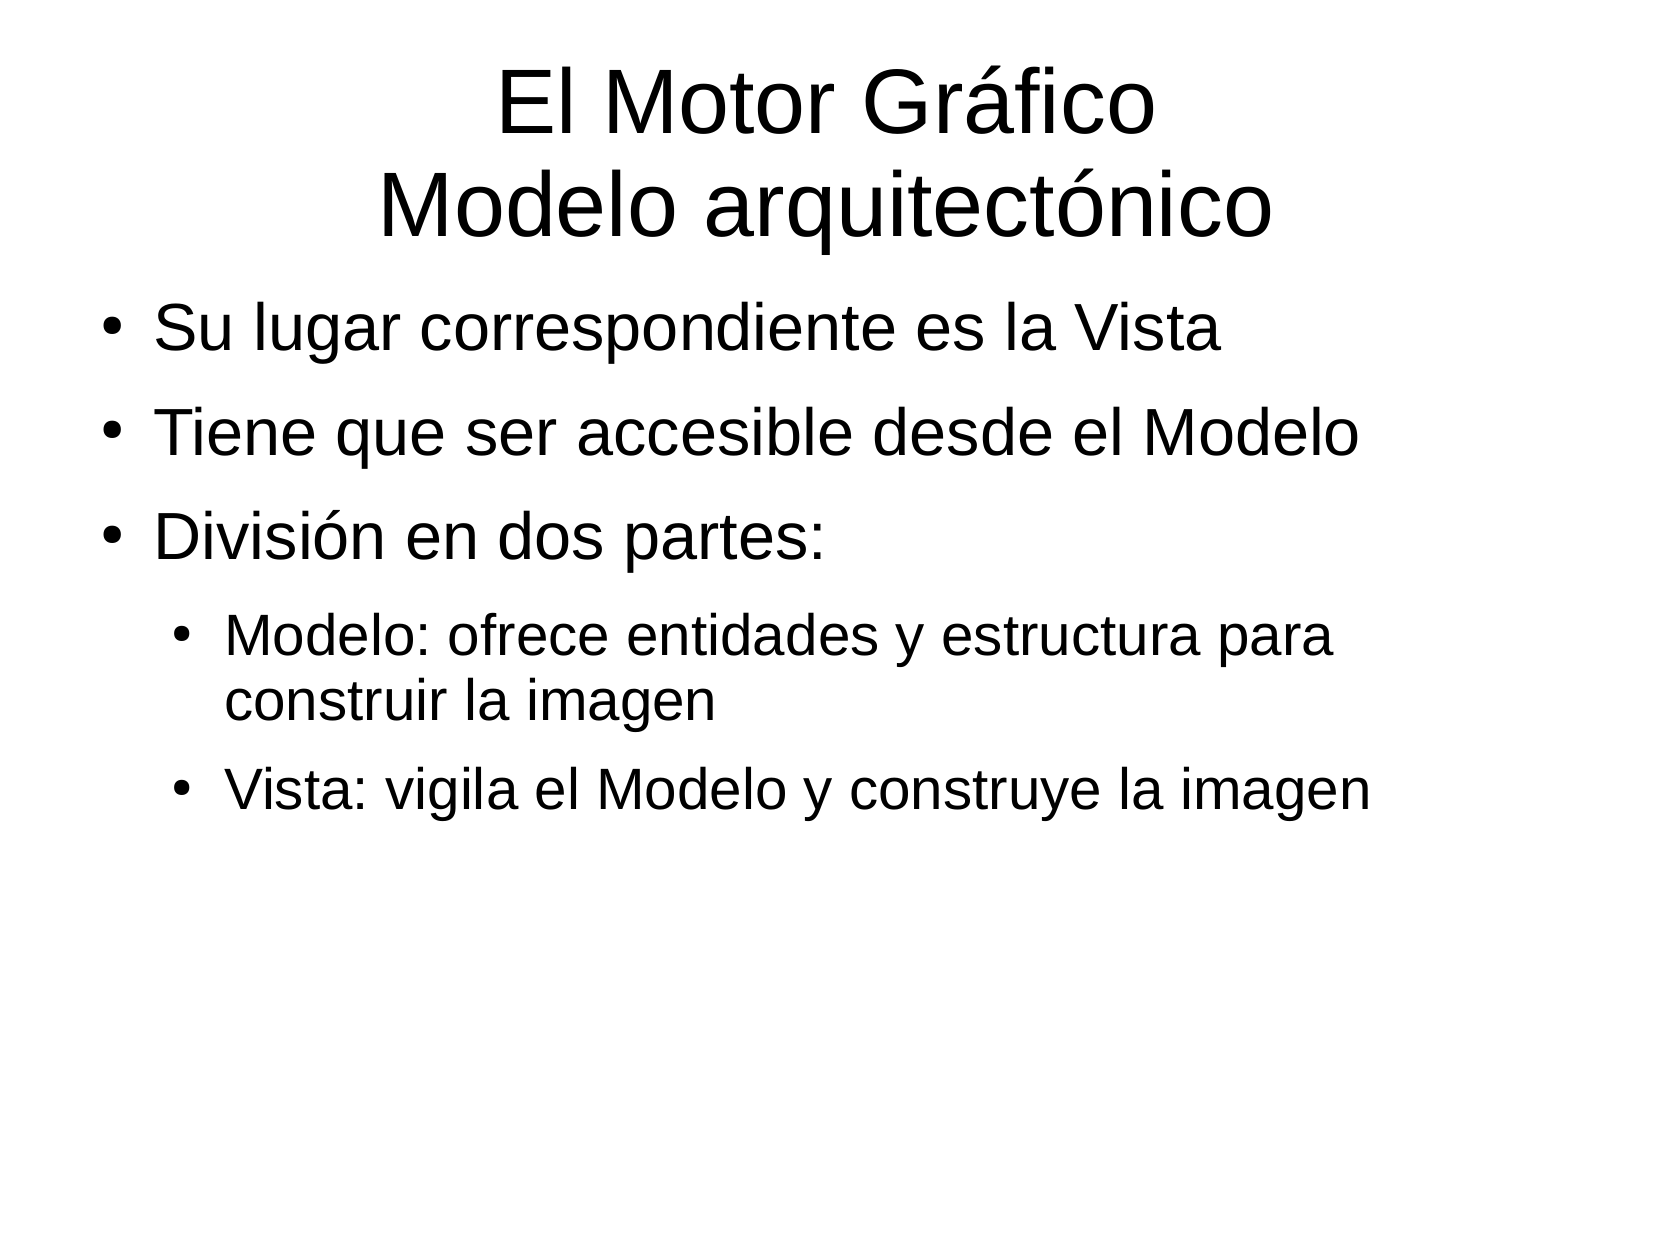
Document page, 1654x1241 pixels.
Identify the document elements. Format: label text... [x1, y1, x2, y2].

list Su lugar correspondiente es la Vista Tiene que ser accesible desde el Modelo División en dos partes: Modelo: ofrece entidades y estructura para construir la imagen Vista: vigila el Modelo y construye la imagen [82, 290, 1571, 1109]
title El Motor Gráfico Modelo arquitectónico [82, 49, 1571, 257]
